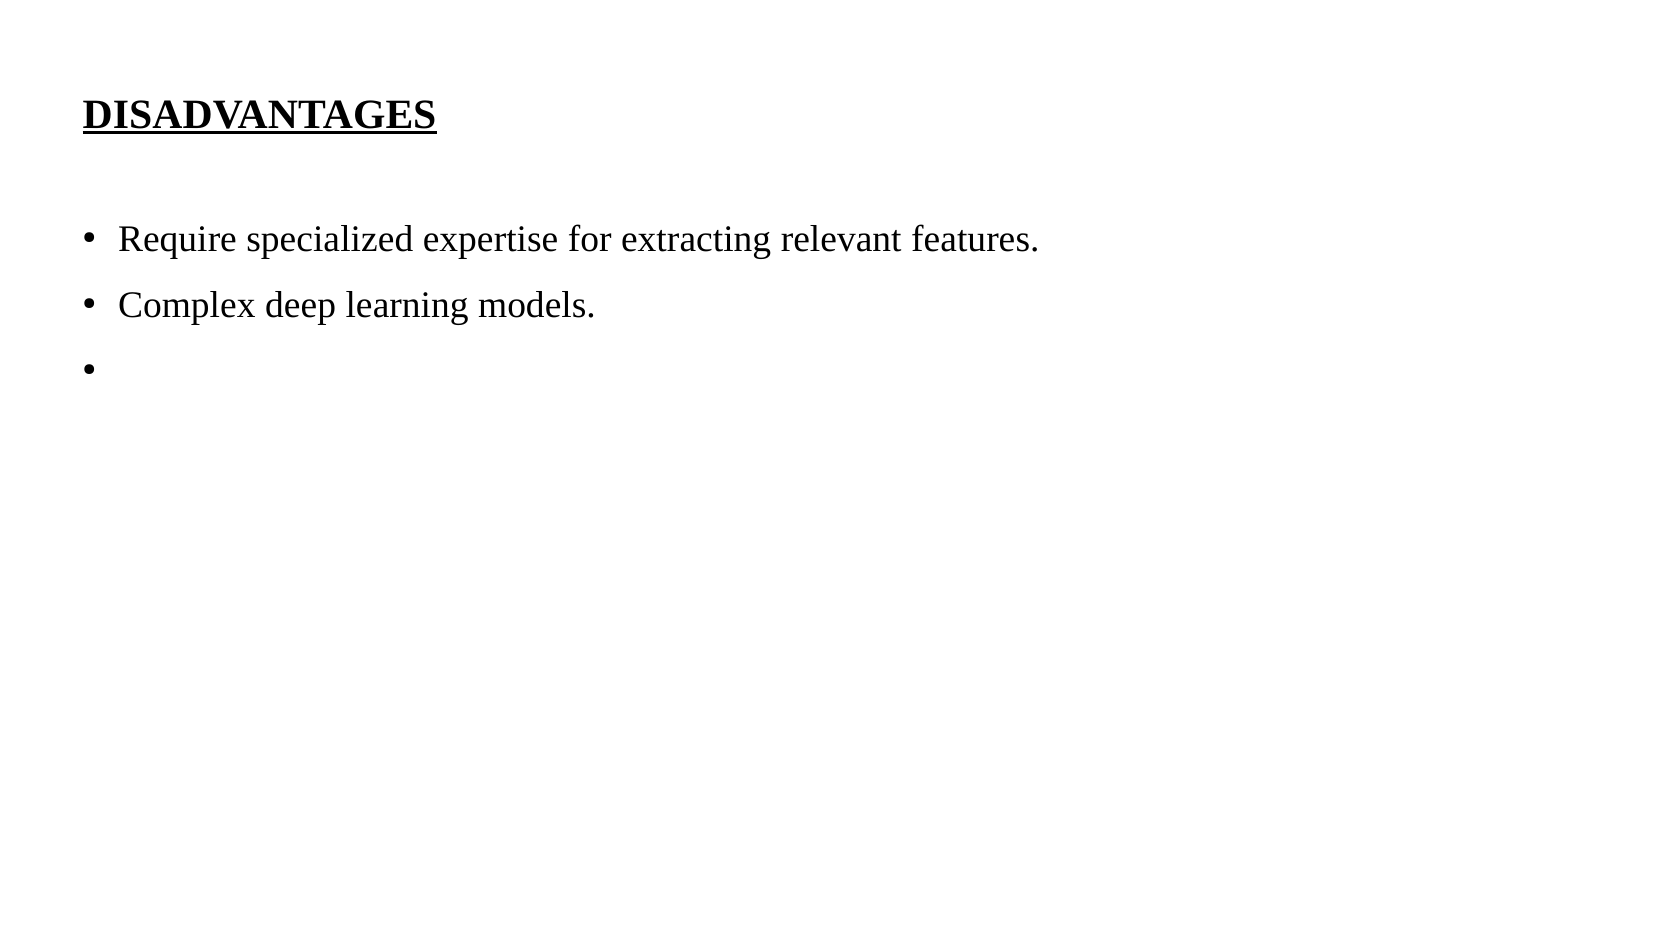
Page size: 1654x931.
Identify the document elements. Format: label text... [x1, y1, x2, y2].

subtitle Require specialized expertise for extracting relevant features. Complex deep learning models. [82, 217, 1571, 758]
title DISADVANTAGES [82, 37, 1571, 193]
